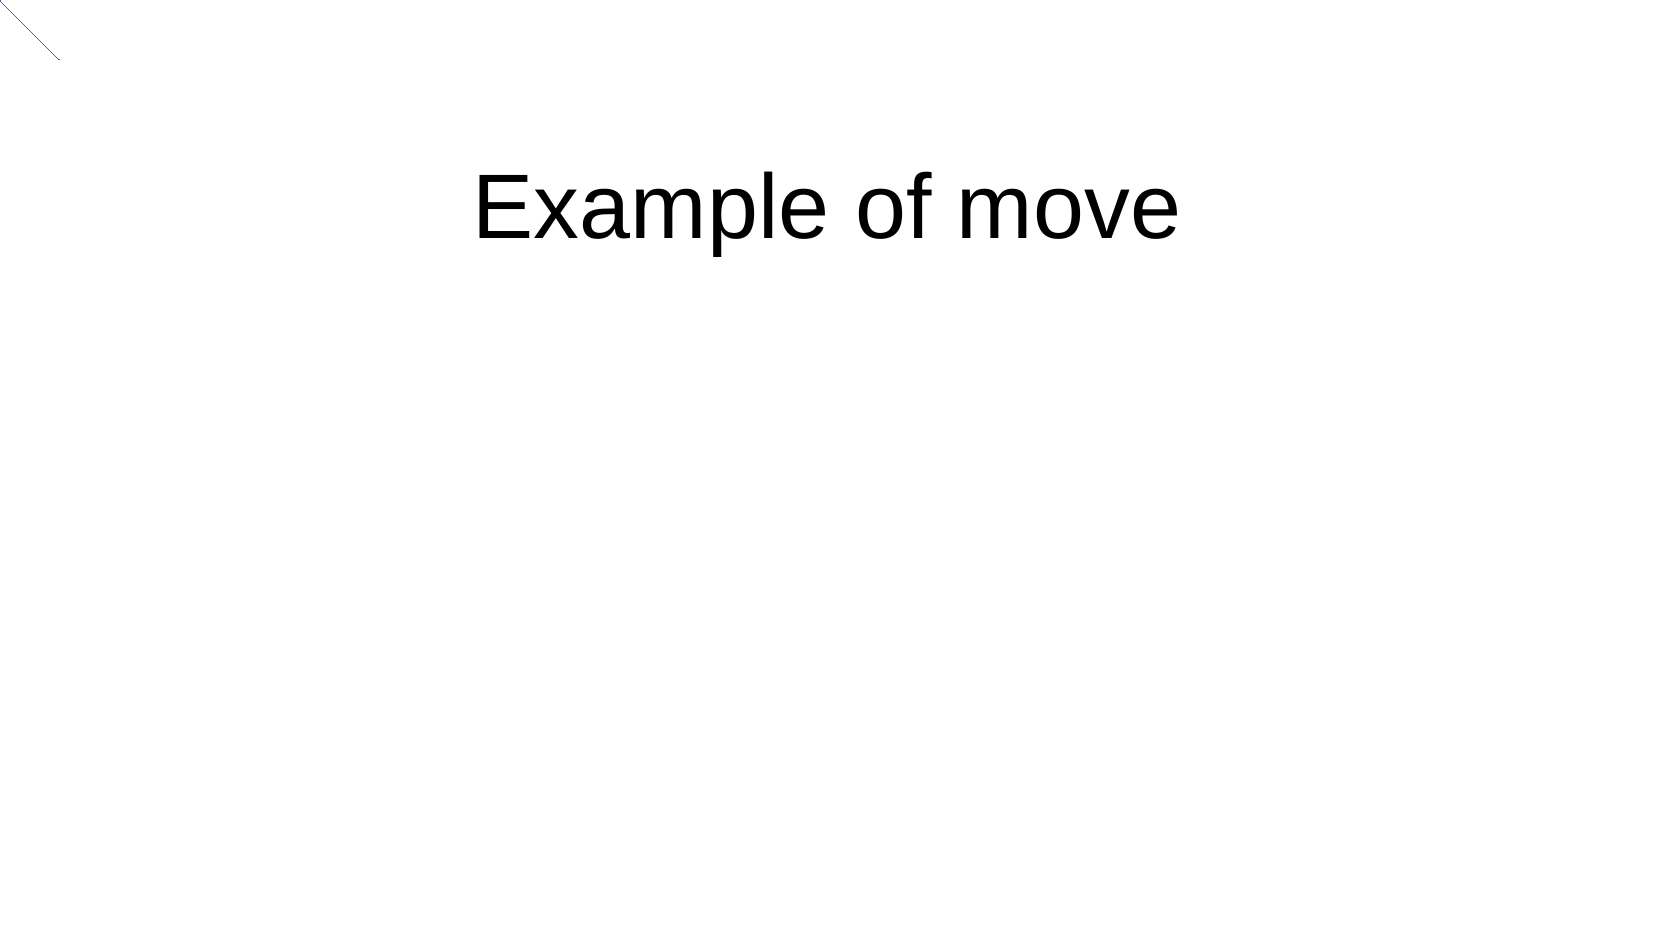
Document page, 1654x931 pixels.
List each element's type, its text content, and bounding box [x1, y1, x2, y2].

title Example of move [121, 102, 1534, 311]
